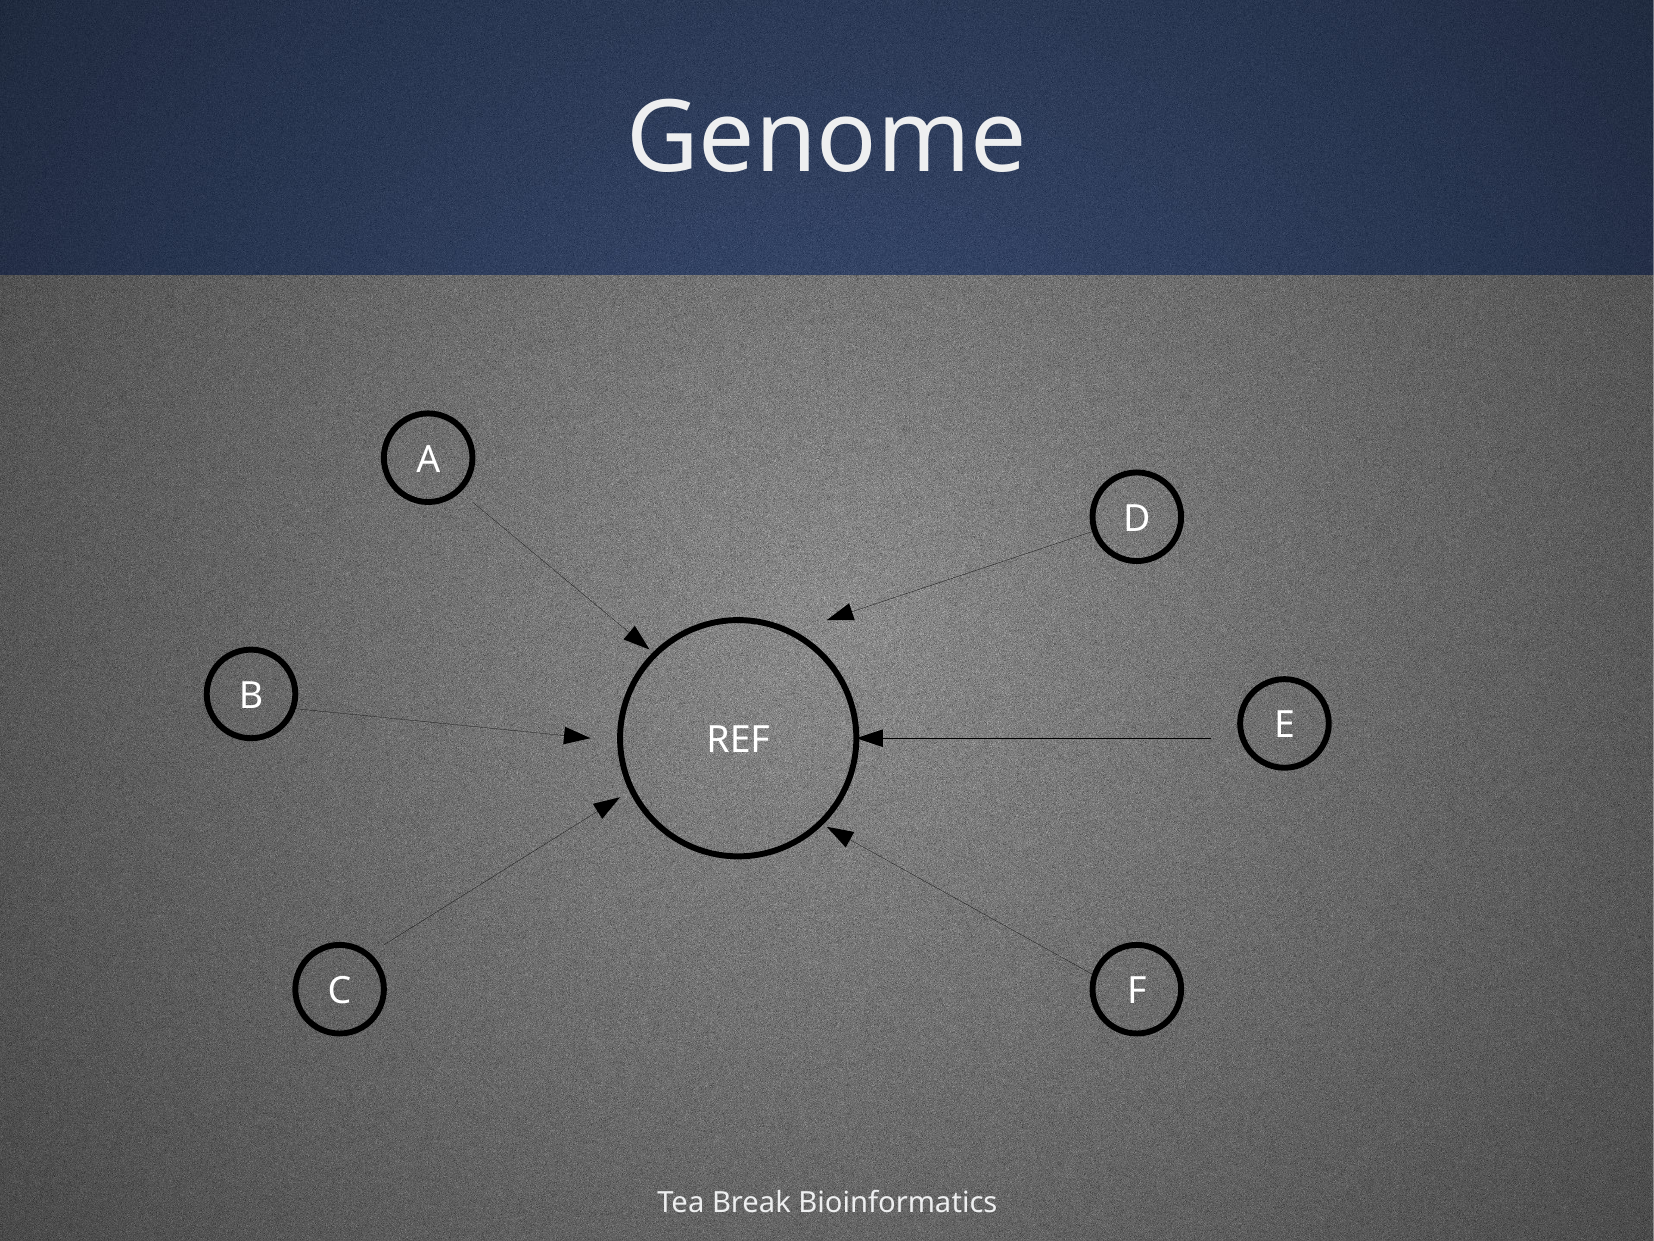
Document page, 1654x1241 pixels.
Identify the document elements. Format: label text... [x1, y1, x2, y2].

text_box F [1092, 944, 1182, 1034]
text_box B [206, 649, 296, 739]
text_box C [295, 944, 384, 1034]
picture [0, 0, 1654, 1241]
text_box E [1240, 679, 1329, 768]
text_box D [1092, 472, 1182, 562]
text_box REF [620, 620, 857, 857]
text_box A [383, 413, 473, 503]
title Genome [88, 29, 1565, 237]
